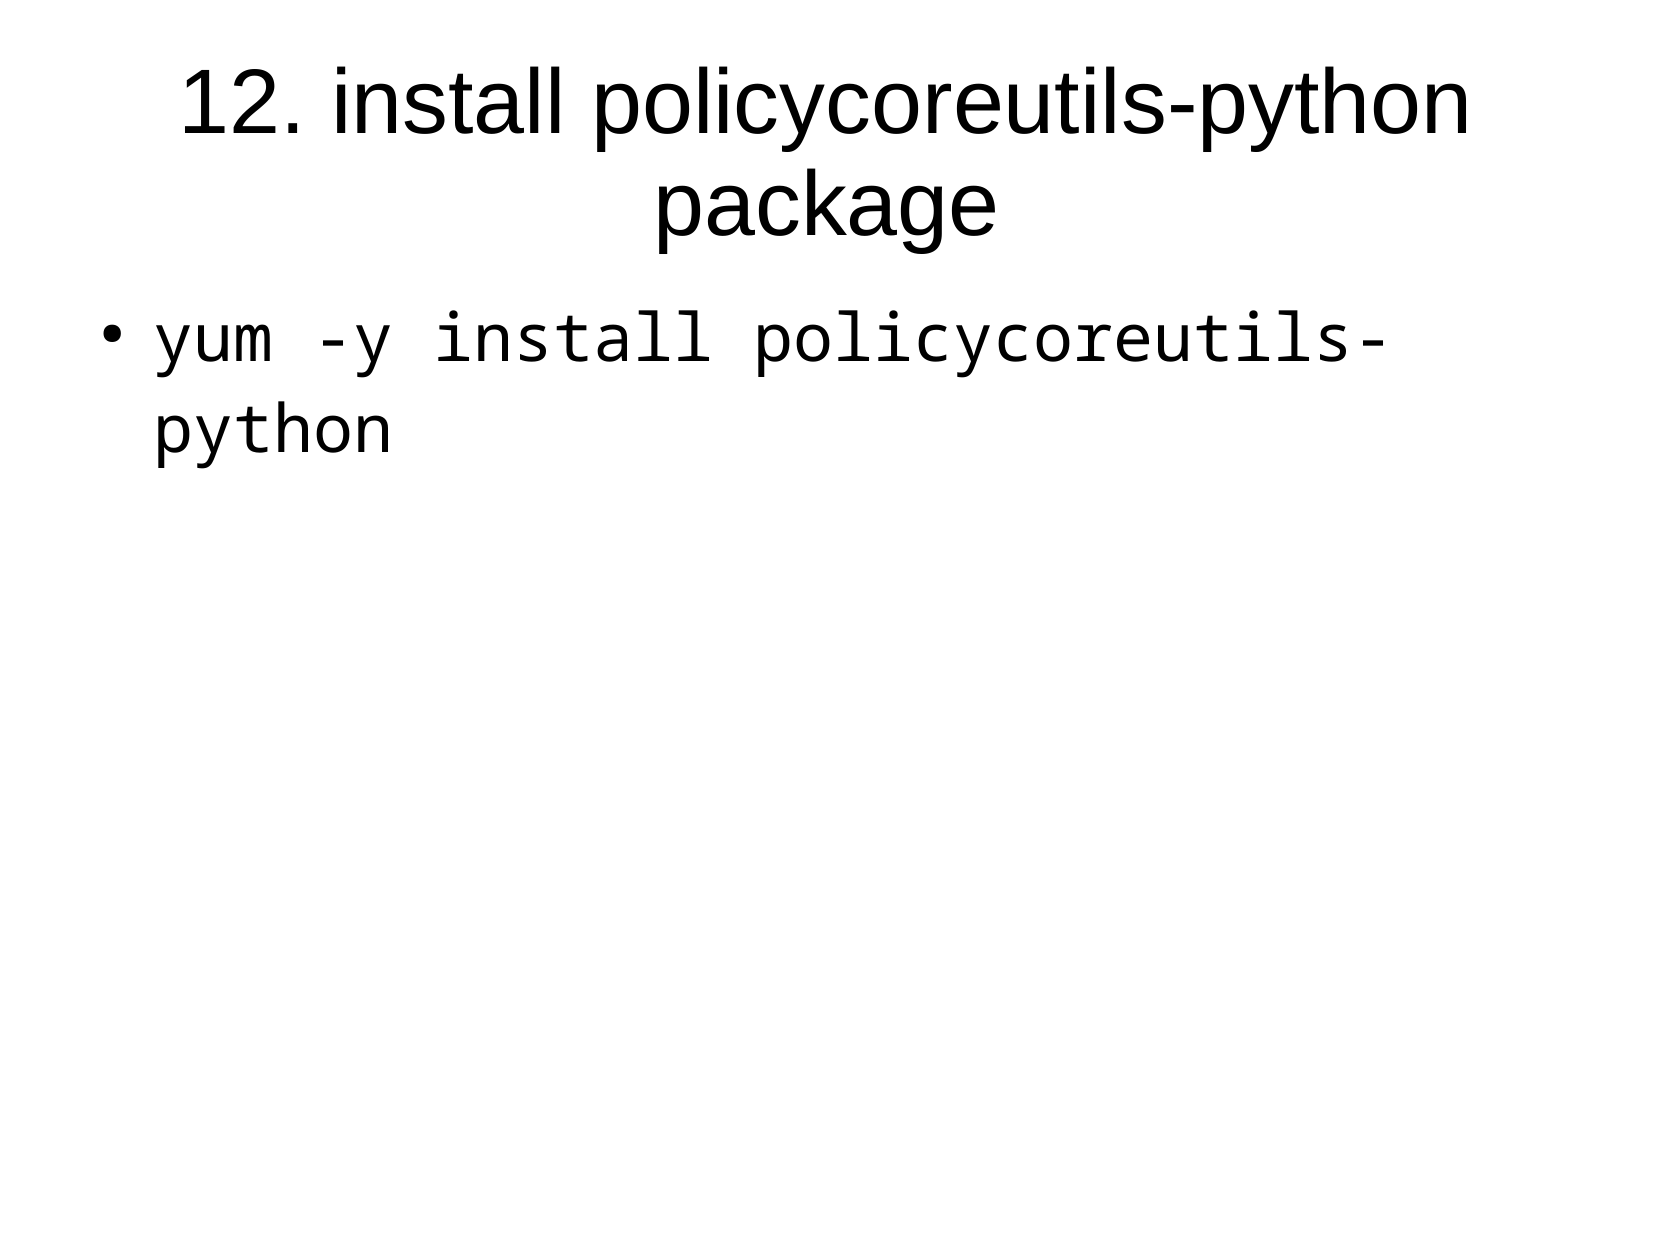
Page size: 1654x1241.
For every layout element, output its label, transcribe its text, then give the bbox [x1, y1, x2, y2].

title 12. install policycoreutils-python package [82, 49, 1571, 257]
list yum -y install policycoreutils-python [82, 290, 1571, 1010]
